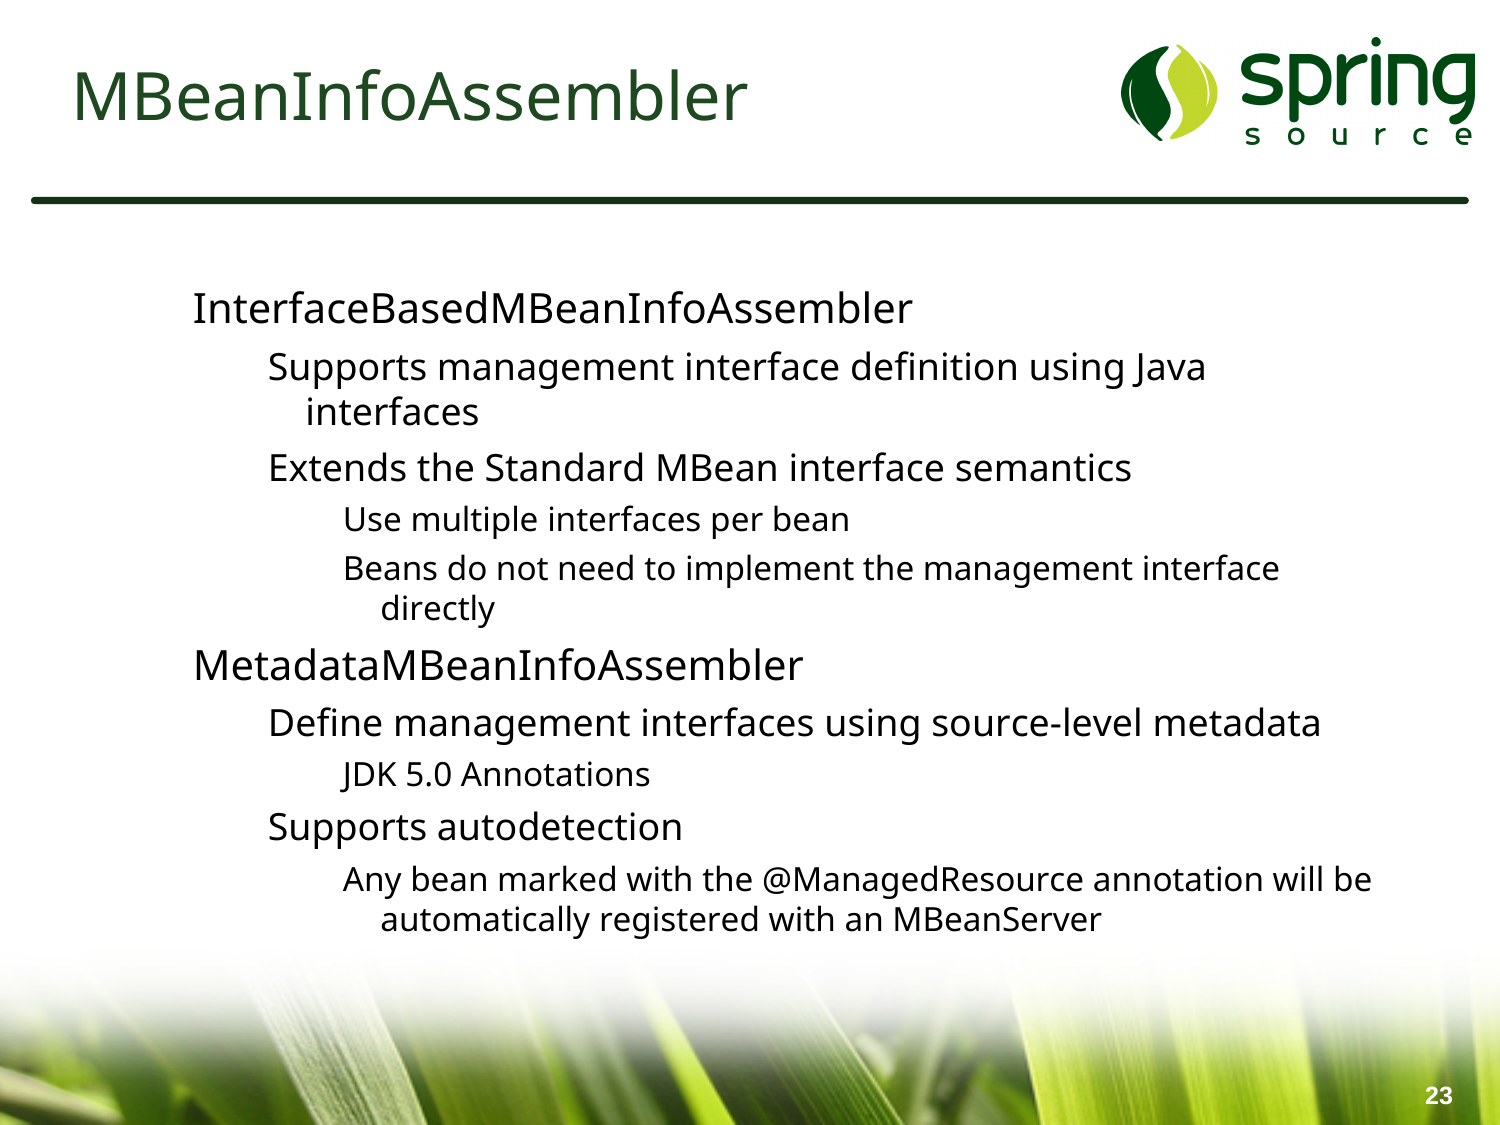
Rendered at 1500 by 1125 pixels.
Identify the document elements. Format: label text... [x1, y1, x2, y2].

list InterfaceBasedMBeanInfoAssembler Supports management interface definition using Java interfaces Extends the Standard MBean interface semantics Use multiple interfaces per bean Beans do not need to implement the management interface directly MetadataMBeanInfoAssembler Define management interfaces using source-level metadata JDK 5.0 Annotations Supports autodetection Any bean marked with the @ManagedResource annotation will be automatically registered with an MBeanServer [103, 275, 1394, 938]
picture [1121, 37, 1475, 145]
title MBeanInfoAssembler [56, 13, 1089, 176]
picture [0, 944, 1500, 1125]
